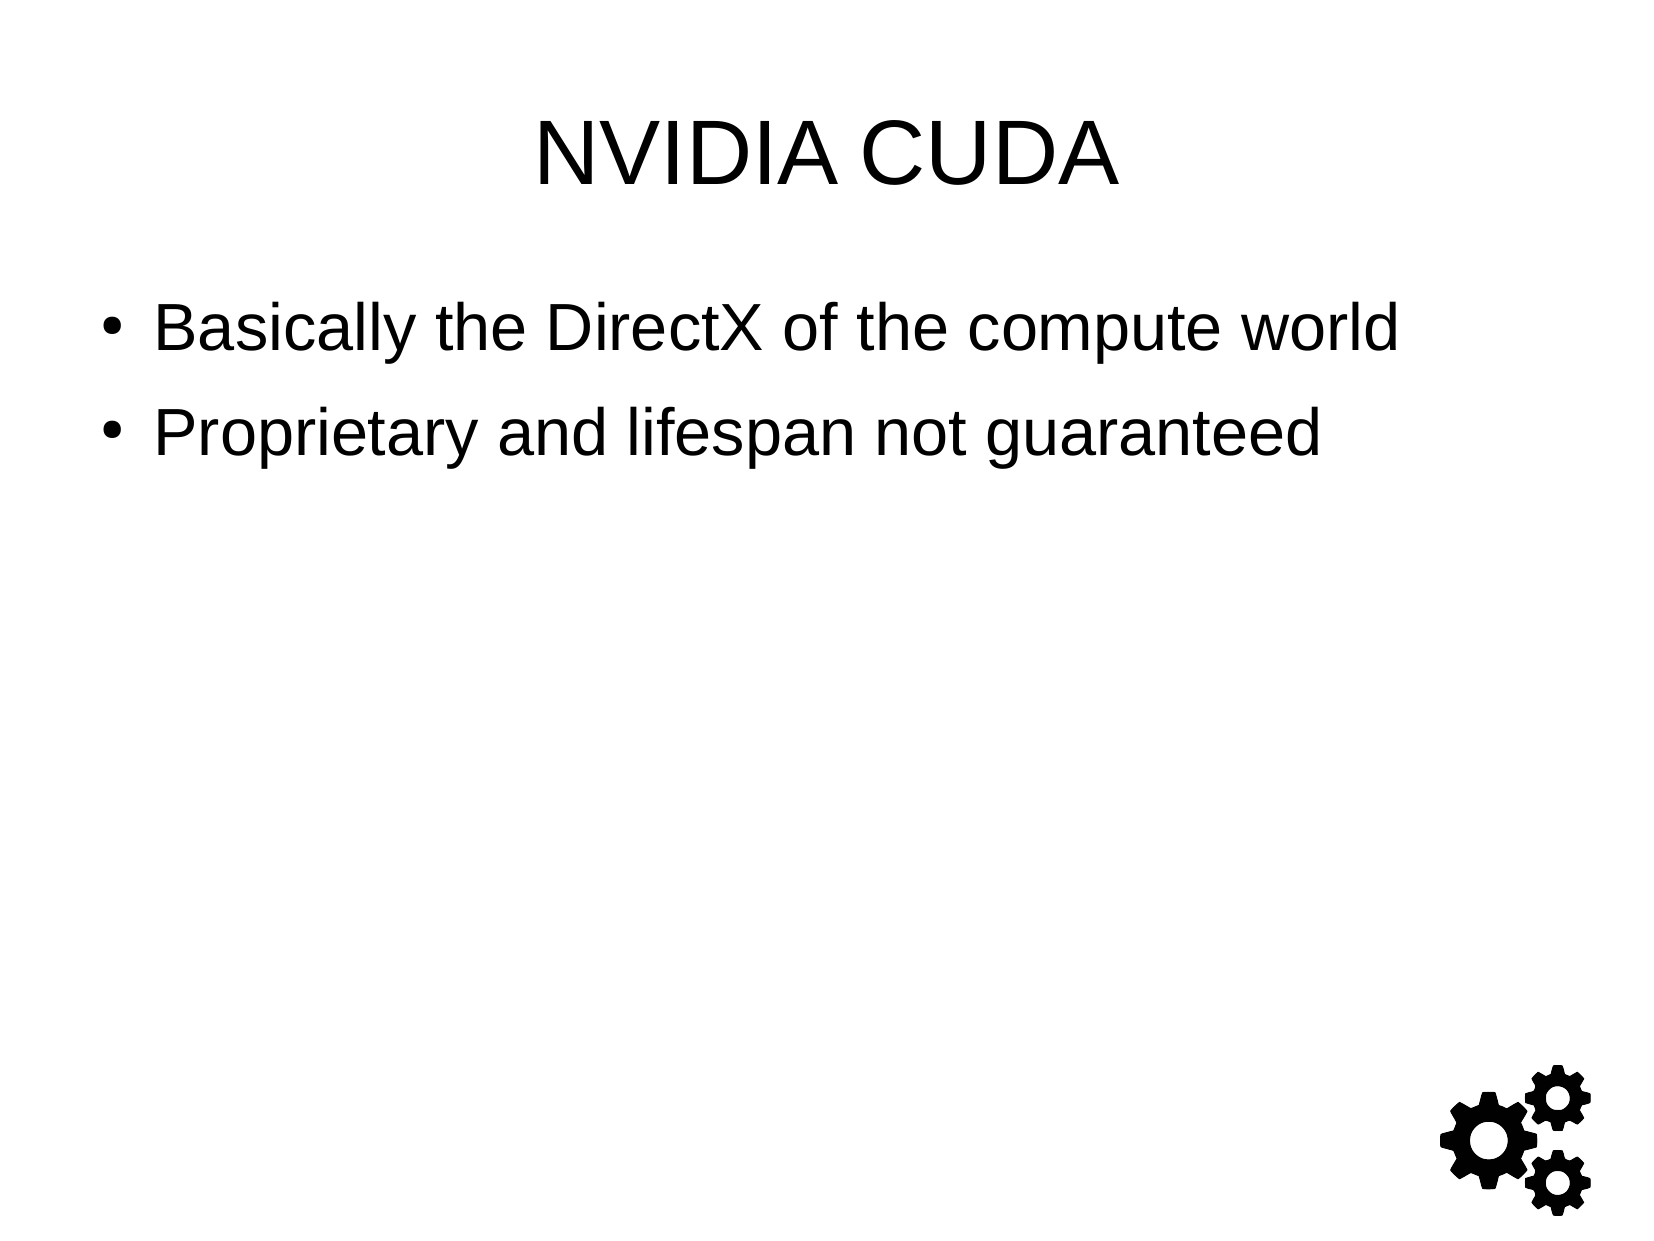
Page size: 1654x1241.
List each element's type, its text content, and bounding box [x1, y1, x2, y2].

title NVIDIA CUDA [82, 49, 1571, 257]
picture [1440, 1065, 1591, 1216]
list Basically the DirectX of the compute world Proprietary and lifespan not guaranteed [82, 290, 1571, 1010]
